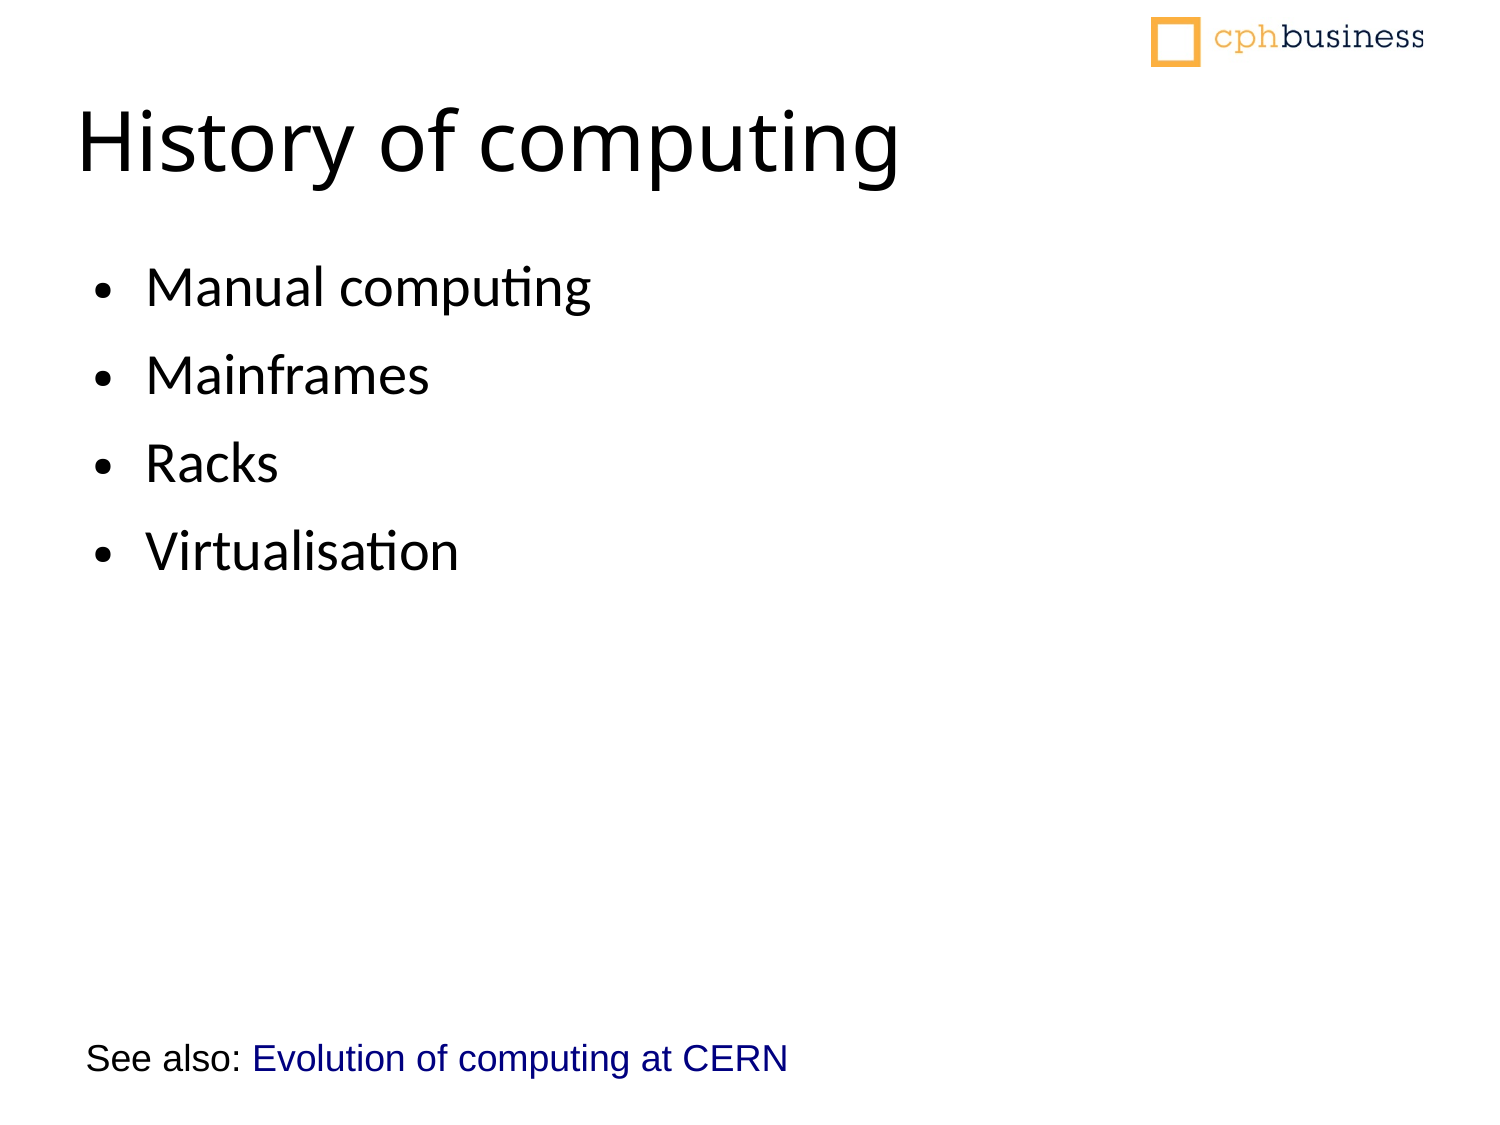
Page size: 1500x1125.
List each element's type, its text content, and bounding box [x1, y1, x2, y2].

list Manual computing Mainframes Racks Virtualisation [75, 263, 1425, 969]
text_box See also: Evolution of computing at CERN [70, 1029, 1418, 1087]
picture [1151, 17, 1424, 44]
title History of computing [75, 44, 1425, 233]
